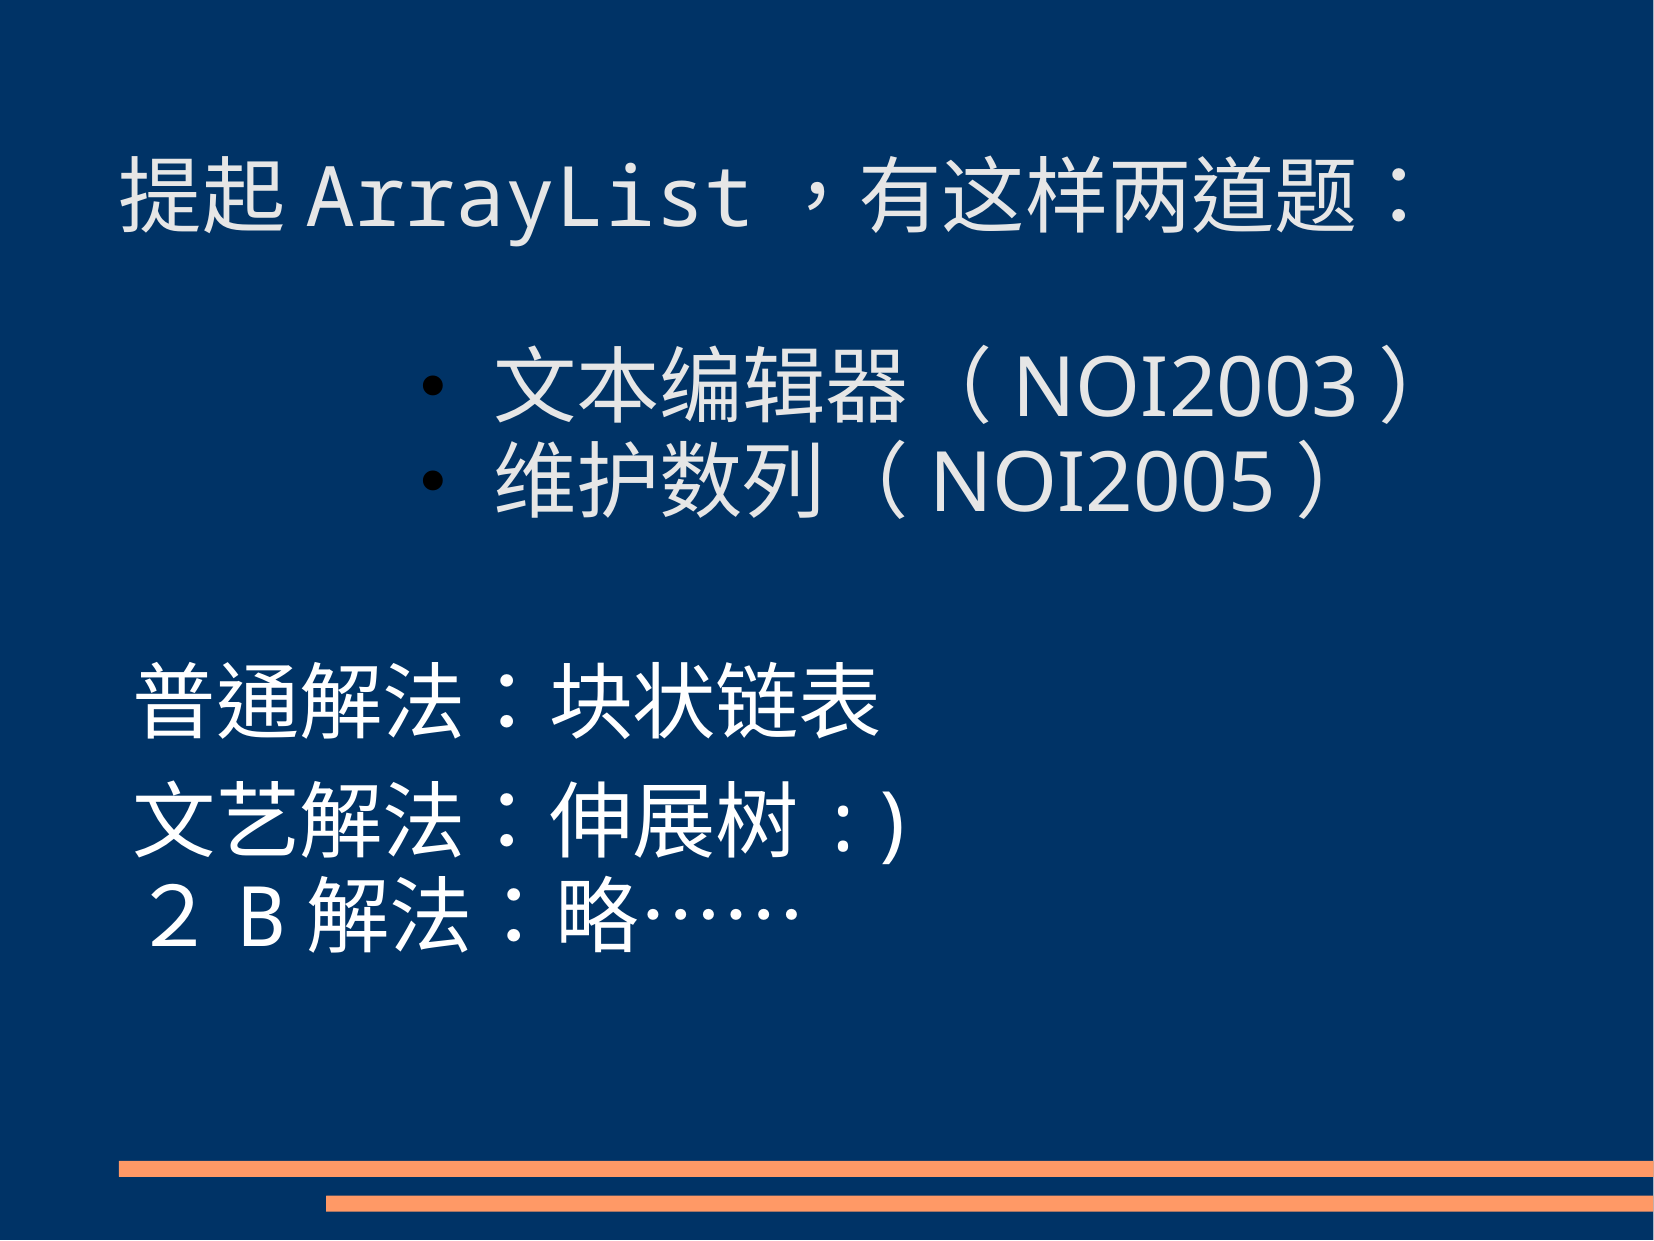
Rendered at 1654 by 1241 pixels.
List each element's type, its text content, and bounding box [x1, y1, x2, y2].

list 提起ArrayList，有这样两道题： 文本编辑器（NOI2003） 维护数列（NOI2005） [118, 147, 1557, 535]
text_box 普通解法：块状链表 [118, 649, 1536, 760]
text_box 文艺解法：伸展树:) ２B解法：略…… [118, 767, 1536, 996]
